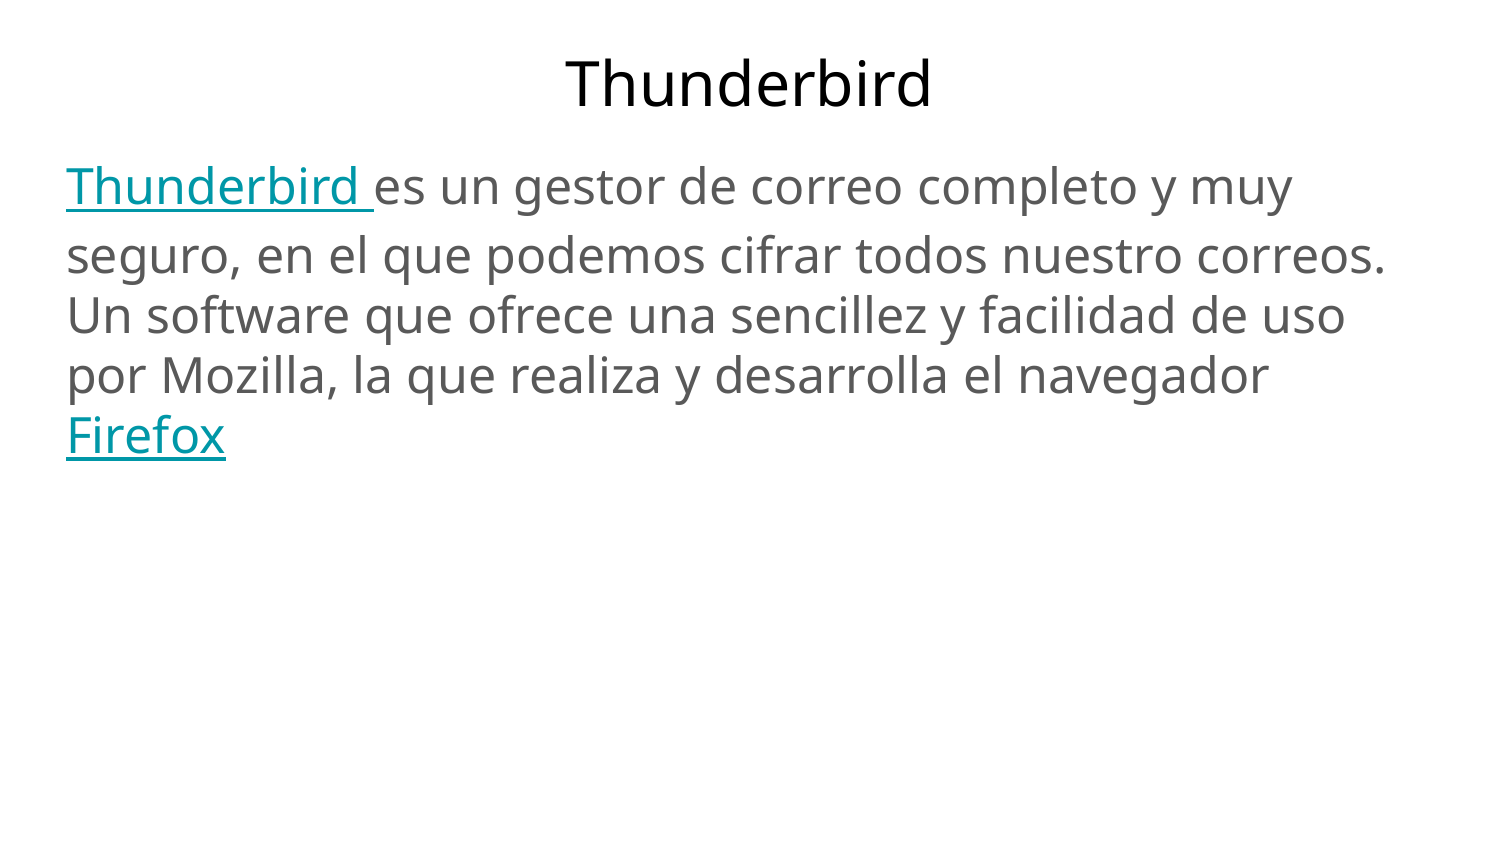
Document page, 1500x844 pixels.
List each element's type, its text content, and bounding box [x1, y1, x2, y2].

list Thunderbird es un gestor de correo completo y muy seguro, en el que podemos cifrar todos nuestro correos. Un software que ofrece una sencillez y facilidad de uso por Mozilla, la que realiza y desarrolla el navegador Firefox [51, 139, 1449, 798]
title Thunderbird [51, 29, 1449, 139]
